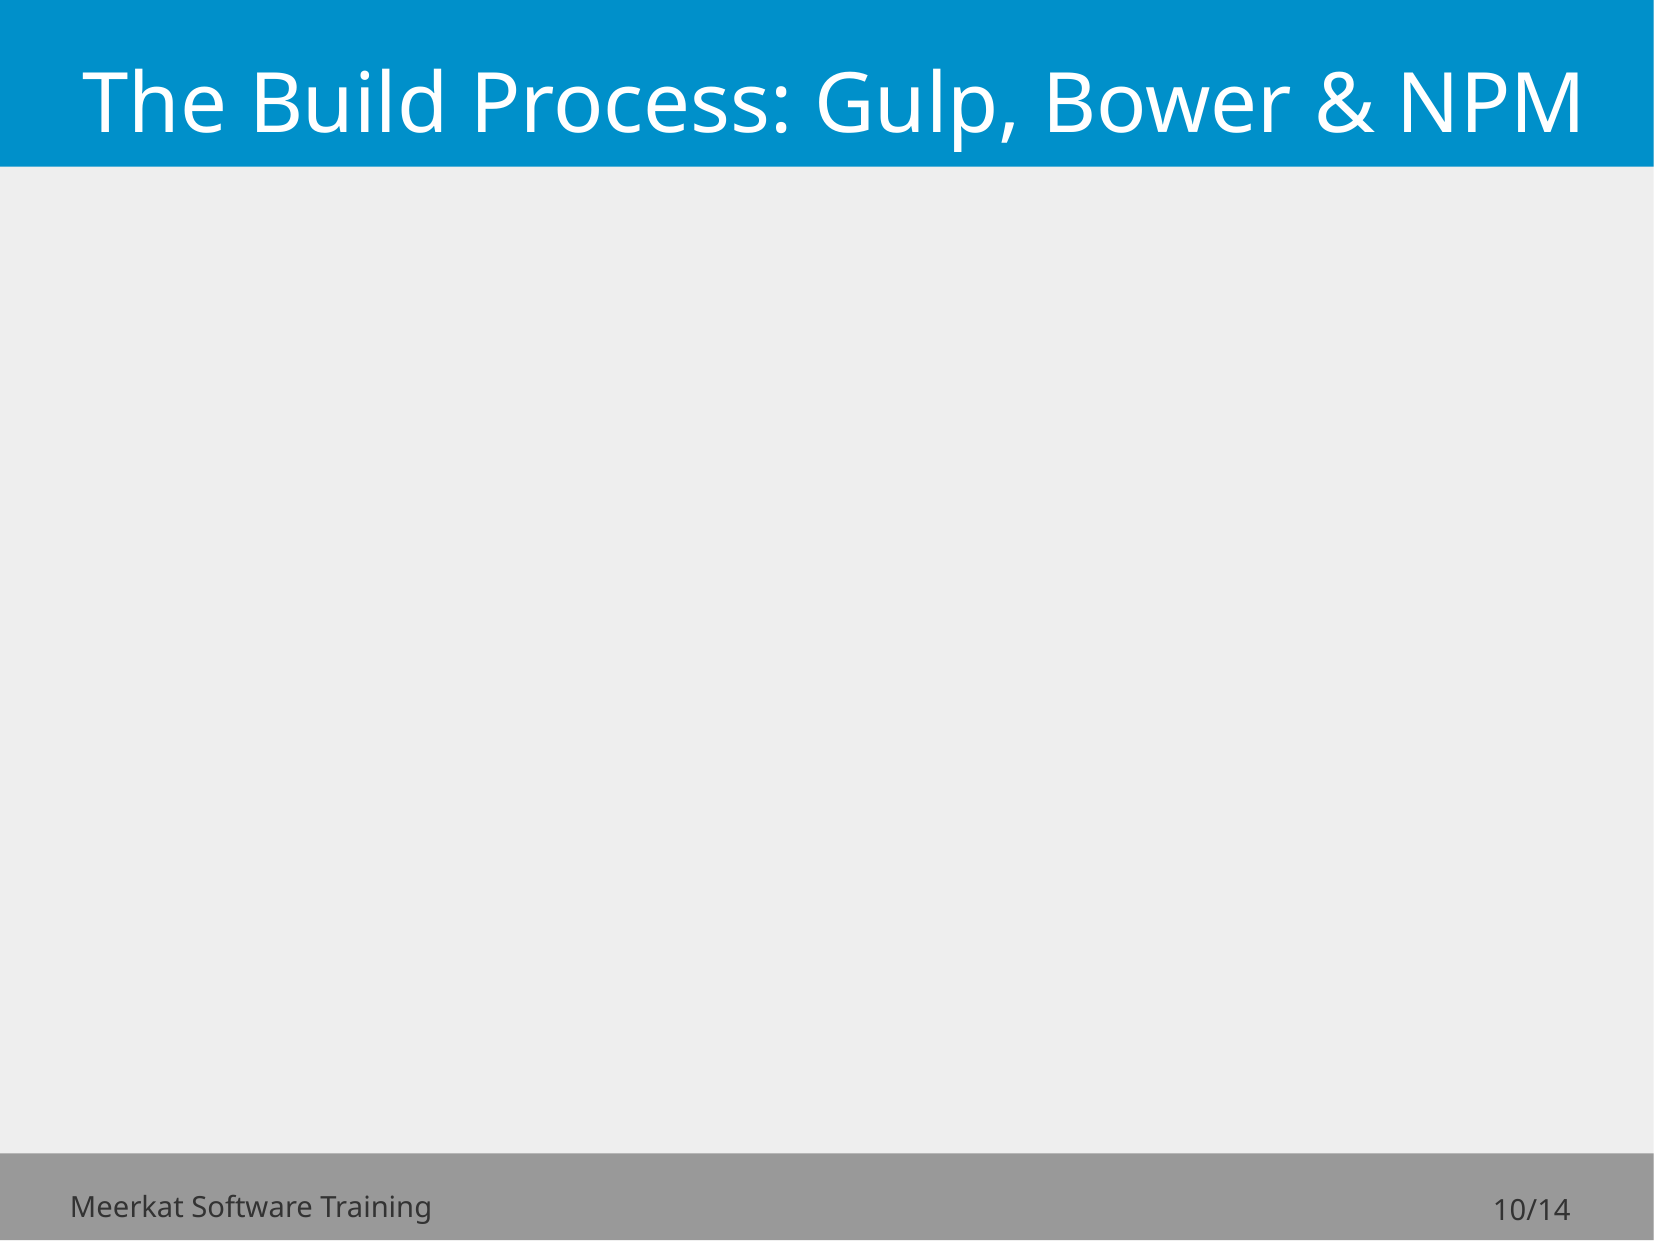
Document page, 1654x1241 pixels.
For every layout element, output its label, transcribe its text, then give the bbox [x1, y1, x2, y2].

title The Build Process: Gulp, Bower & NPM [82, 0, 1611, 204]
